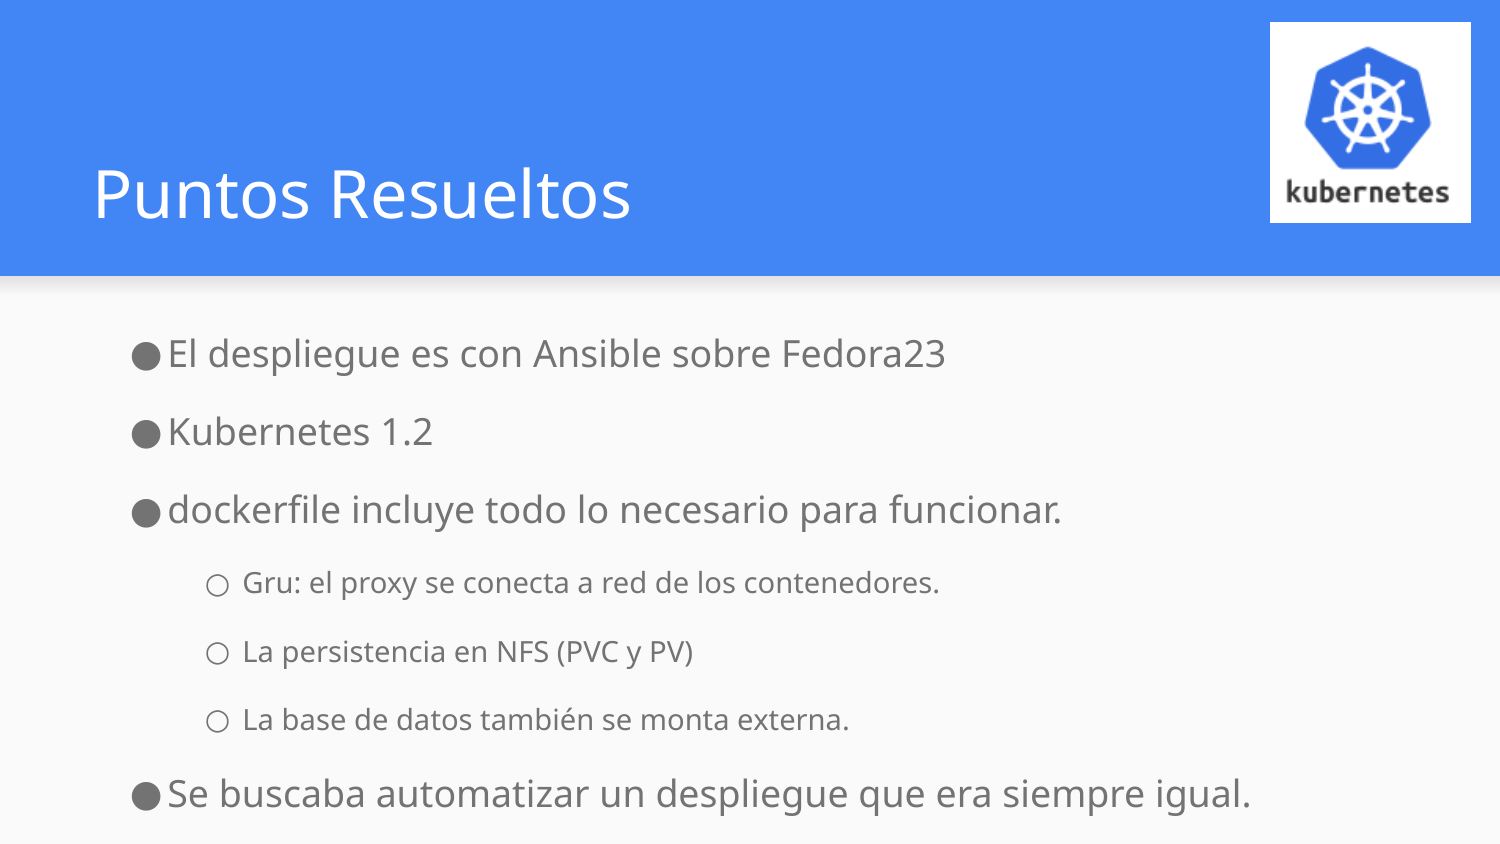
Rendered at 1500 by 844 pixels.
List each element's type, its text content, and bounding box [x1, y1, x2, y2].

picture [1270, 22, 1471, 223]
list El despliegue es con Ansible sobre Fedora23 Kubernetes 1.2 dockerfile incluye todo lo necesario para funcionar. Gru: el proxy se conecta a red de los contenedores. La persistencia en NFS (PVC y PV) La base de datos también se monta externa. Se buscaba automatizar un despliegue que era siempre igual. Sólo uso ReplicationController, sin Service [77, 314, 1427, 760]
title Puntos Resueltos [77, 121, 1427, 248]
